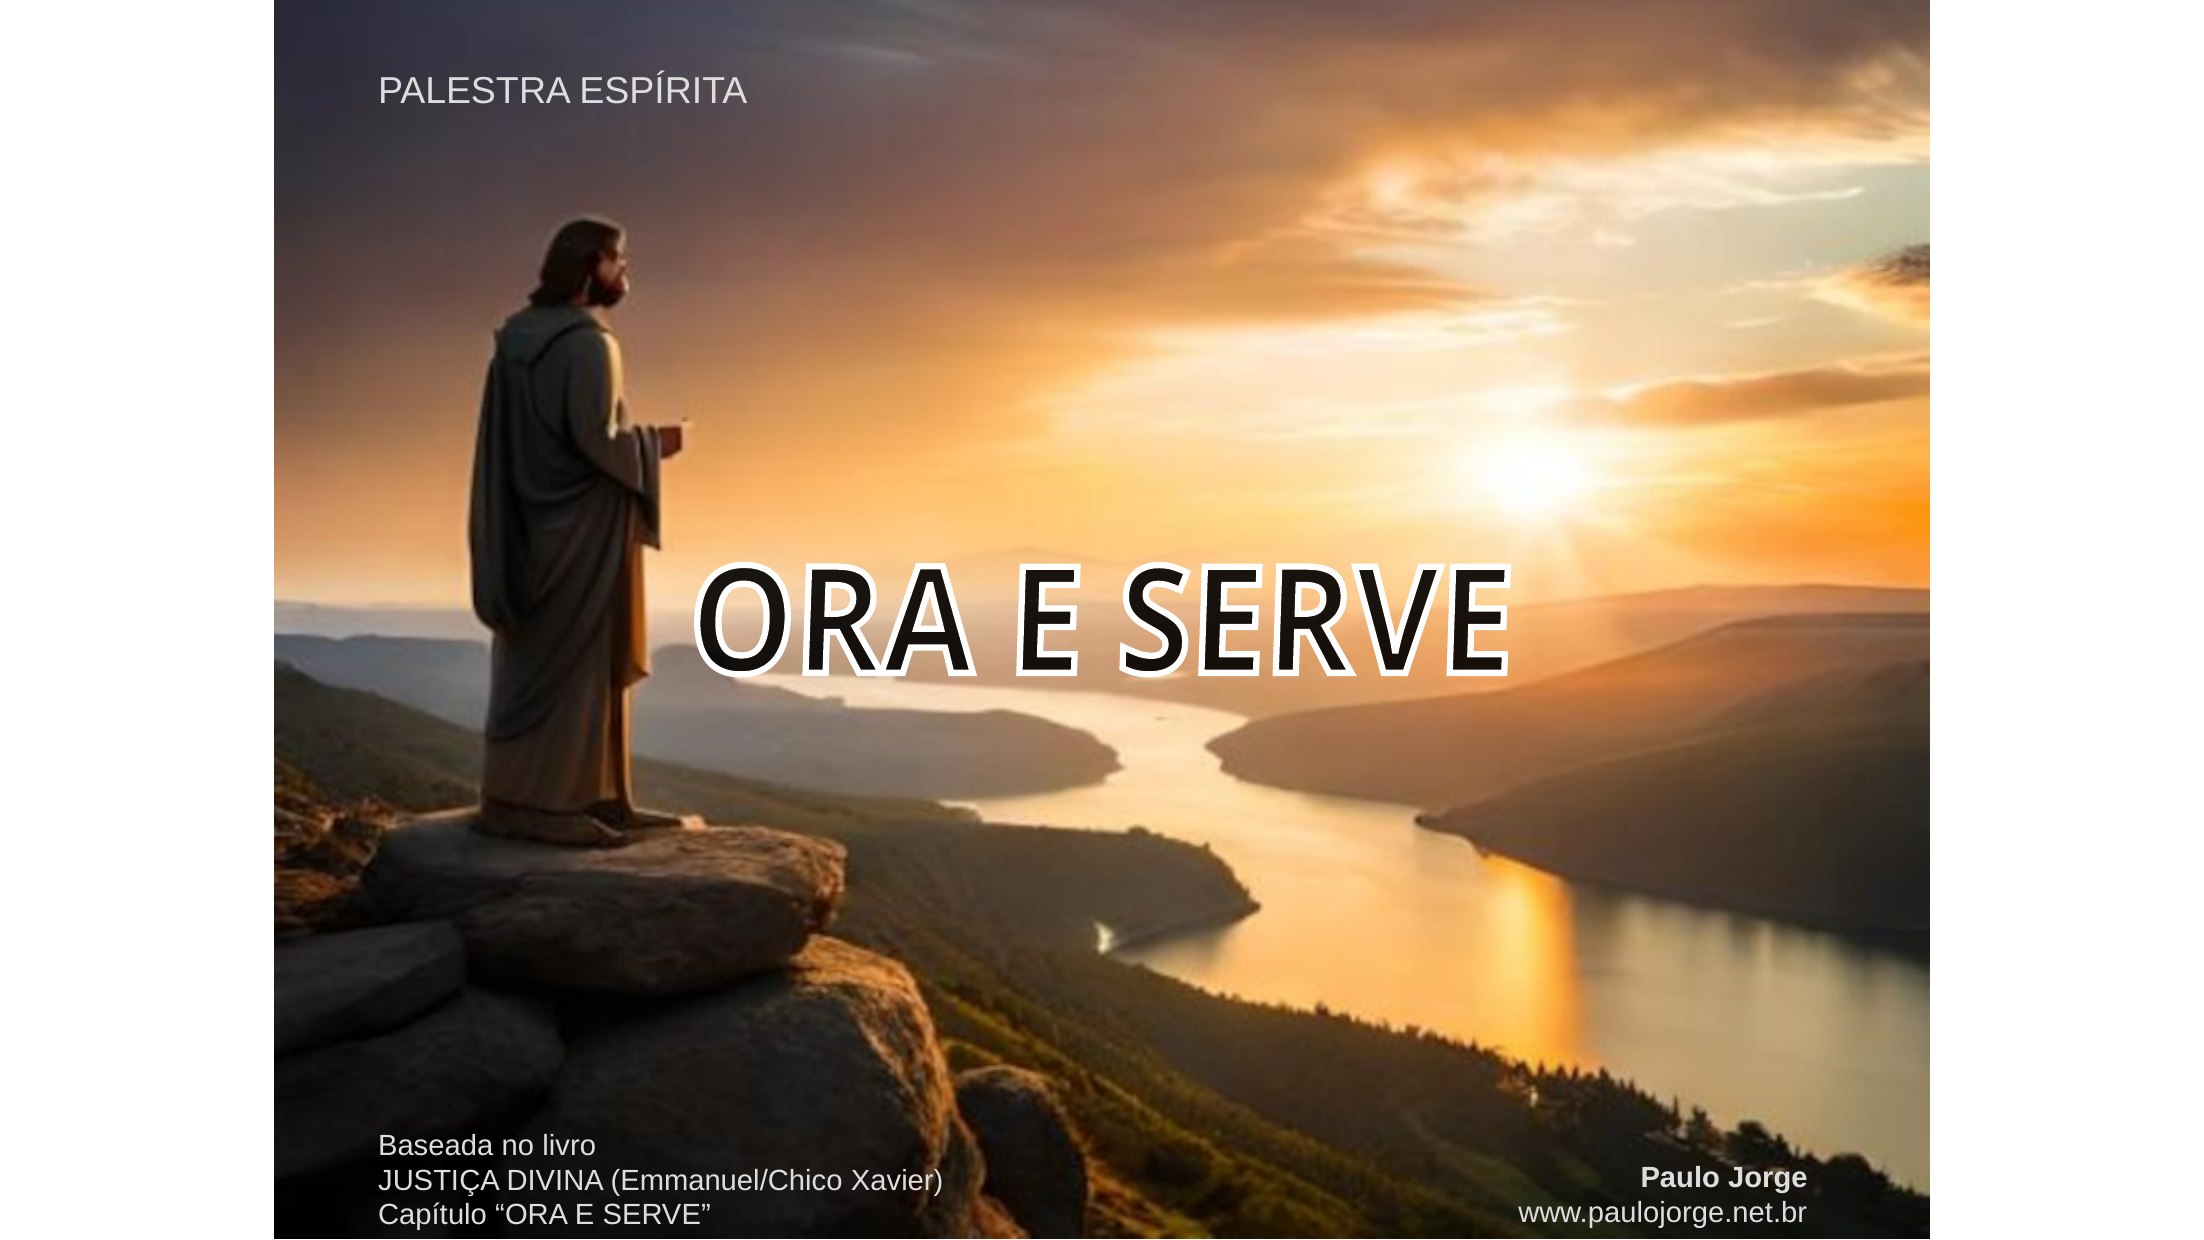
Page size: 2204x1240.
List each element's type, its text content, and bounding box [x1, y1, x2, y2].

text_box PALESTRA ESPÍRITA [363, 58, 1043, 116]
text_box ORA E SERVE [1201, 566, 1260, 673]
text_box ORA E SERVE [697, 564, 788, 675]
text_box ORA E SERVE [1019, 566, 1078, 673]
picture [274, 0, 1930, 1239]
text_box Paulo Jorge www.paulojorge.net.br [1143, 1150, 1823, 1232]
text_box ORA E SERVE [1354, 566, 1442, 673]
text_box ORA E SERVE [1122, 565, 1188, 675]
text_box ORA E SERVE [805, 566, 973, 673]
text_box Baseada no livro JUSTIÇA DIVINA (Emmanuel/Chico Xavier) Capítulo “ORA E SERVE” [363, 1118, 1043, 1232]
text_box ORA E SERVE [1449, 566, 1508, 673]
text_box ORA E SERVE [1275, 566, 1352, 673]
